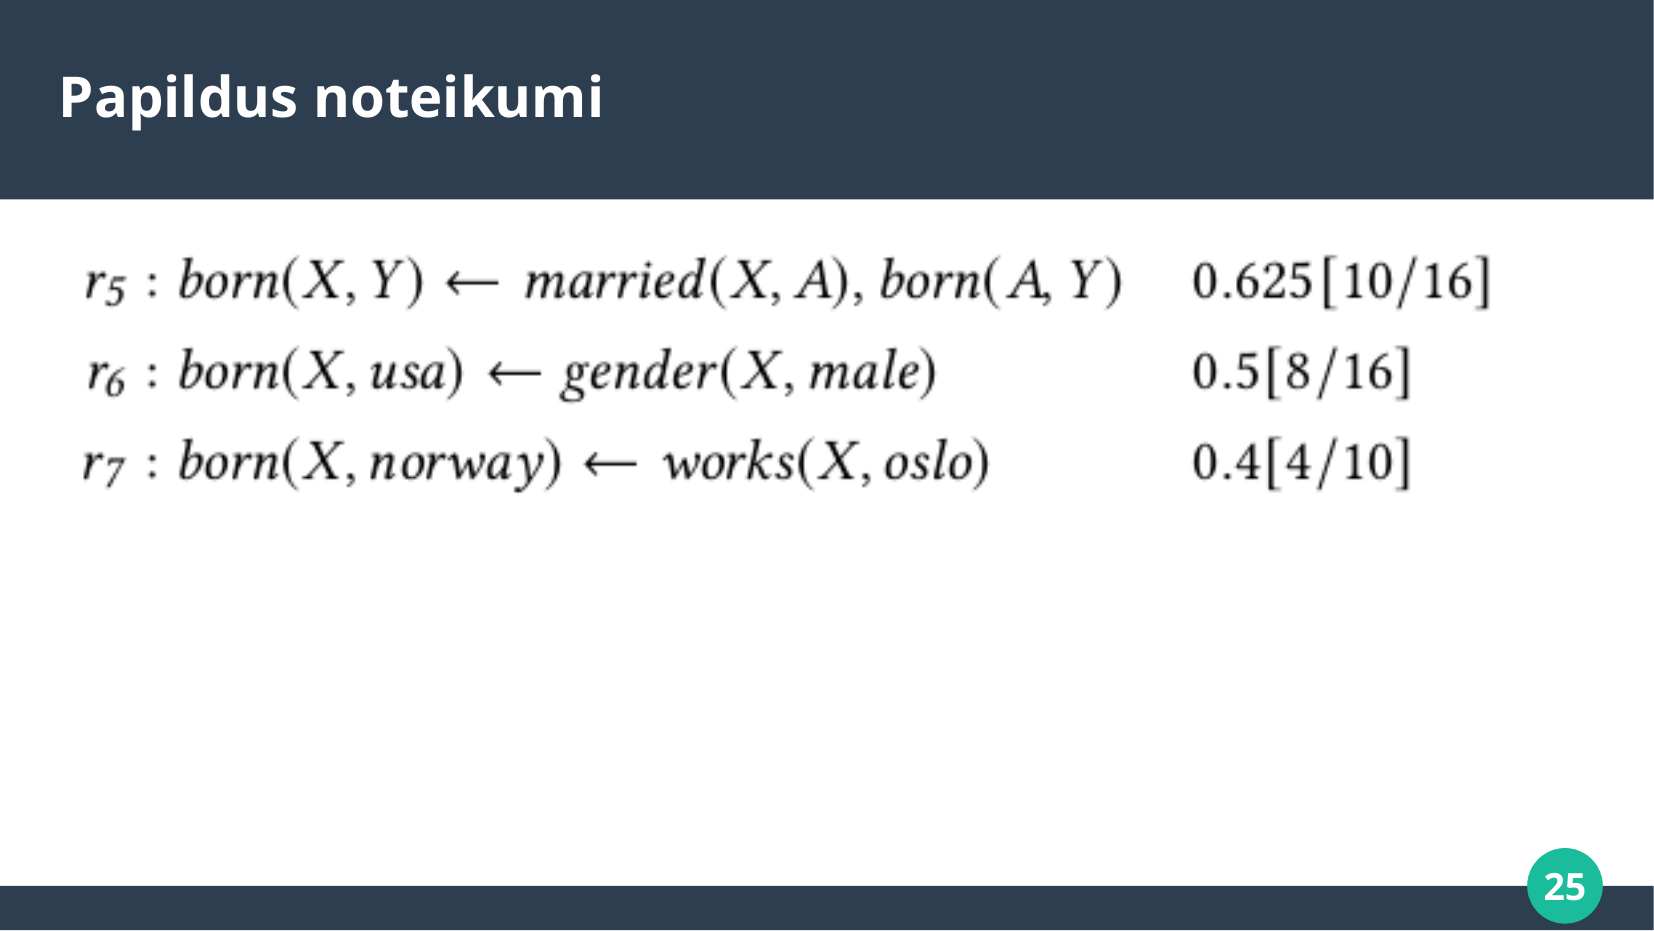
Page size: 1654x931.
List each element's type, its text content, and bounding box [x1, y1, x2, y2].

picture [37, 224, 1514, 526]
title Papildus noteikumi [59, 37, 1595, 155]
